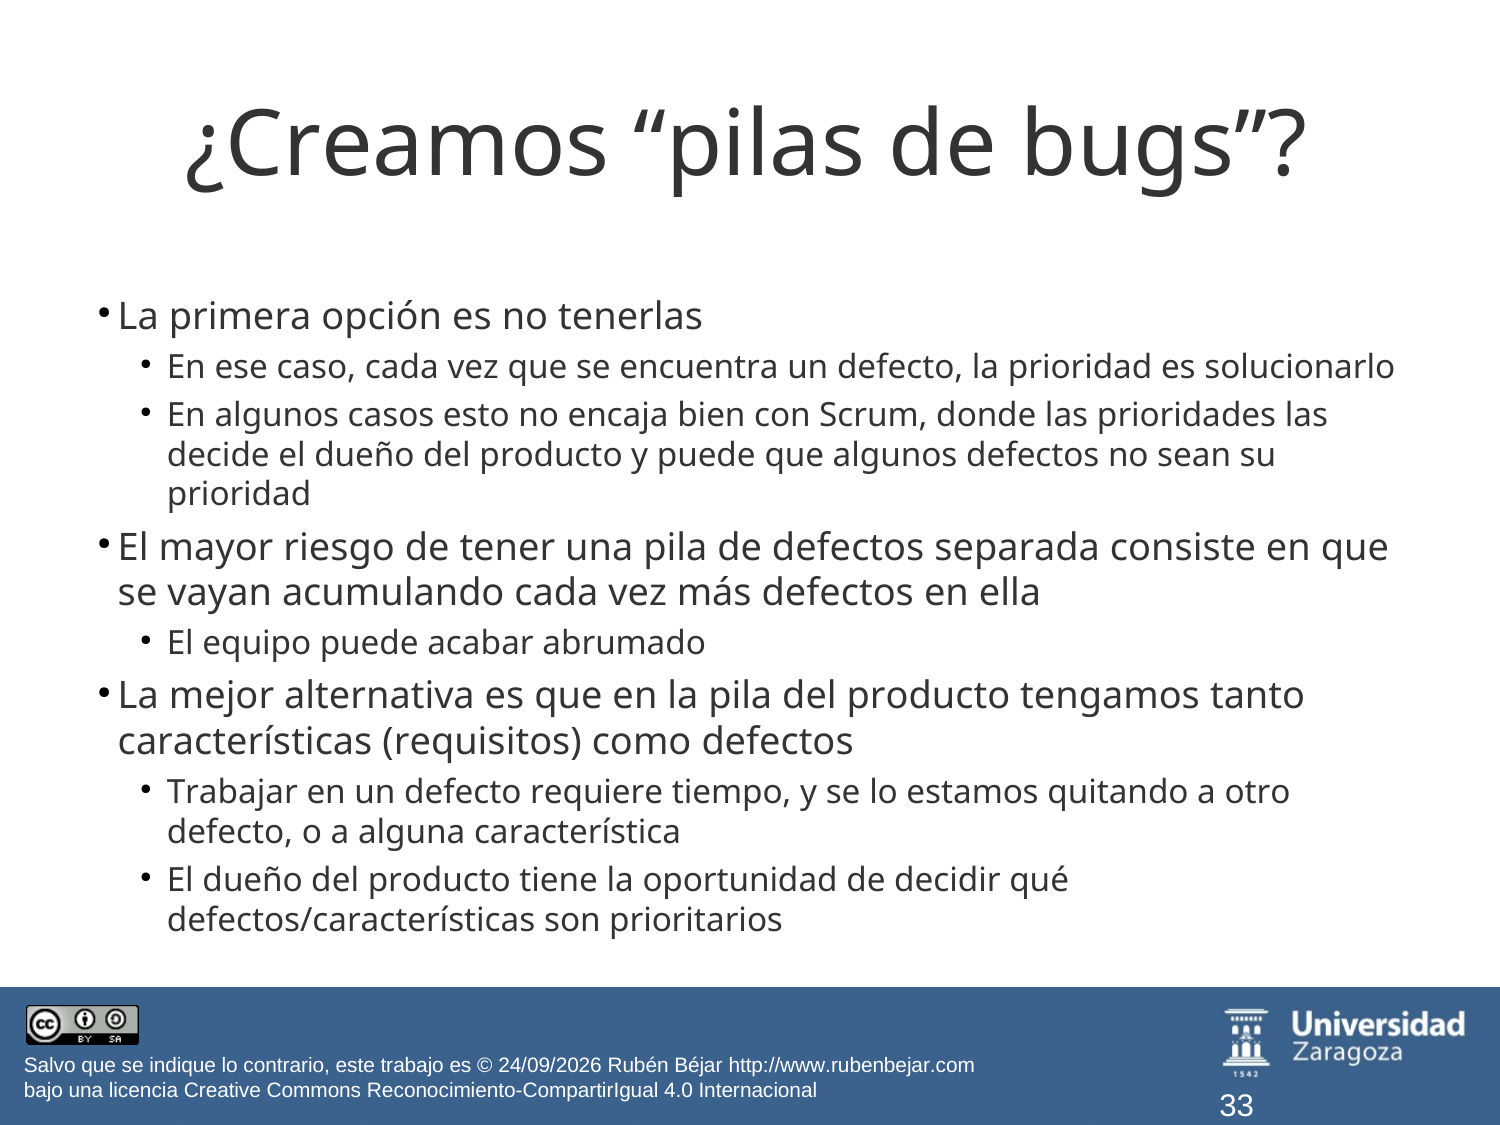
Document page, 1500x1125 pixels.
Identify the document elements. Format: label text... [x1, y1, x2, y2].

title ¿Creamos “pilas de bugs”? [74, 20, 1420, 257]
list La primera opción es no tenerlas En ese caso, cada vez que se encuentra un defecto, la prioridad es solucionarlo En algunos casos esto no encaja bien con Scrum, donde las prioridades las decide el dueño del producto y puede que algunos defectos no sean su prioridad El mayor riesgo de tener una pila de defectos separada consiste en que se vayan acumulando cada vez más defectos en ella El equipo puede acabar abrumado La mejor alternativa es que en la pila del producto tengamos tanto características (requisitos) como defectos Trabajar en un defecto requiere tiempo, y se lo estamos quitando a otro defecto, o a alguna característica El dueño del producto tiene la oportunidad de decidir qué defectos/características son prioritarios [82, 283, 1418, 957]
picture [0, 987, 1500, 1125]
